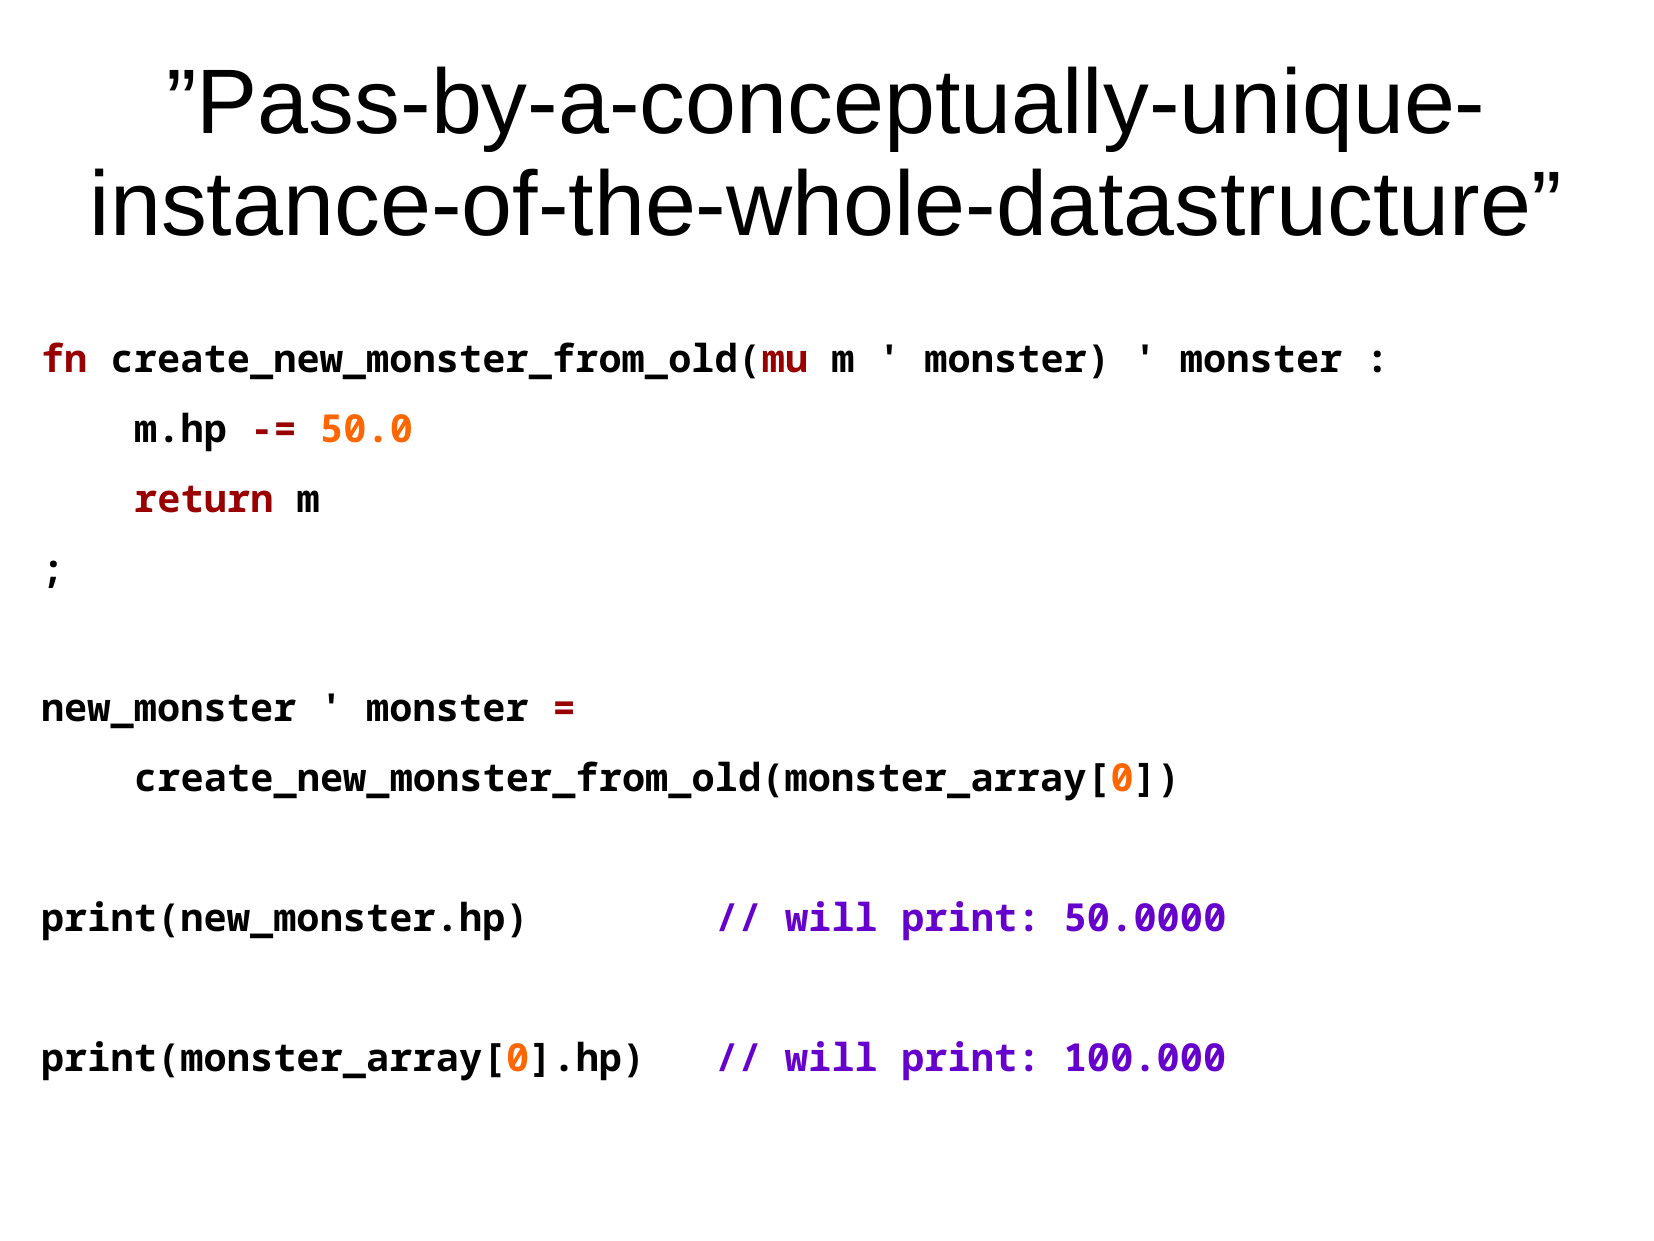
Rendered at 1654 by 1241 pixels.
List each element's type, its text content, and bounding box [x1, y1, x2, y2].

list fn create_new_monster_from_old(mu m ' monster) ' monster : m.hp -= 50.0 return m ; new_monster ' monster = create_new_monster_from_old(monster_array[0]) print(new_monster.hp) // will print: 50.0000 print(monster_array[0].hp) // will print: 100.000 [0, 330, 1571, 1087]
title ”Pass-by-a-conceptually-unique-instance-of-the-whole-datastructure” [82, 49, 1571, 257]
